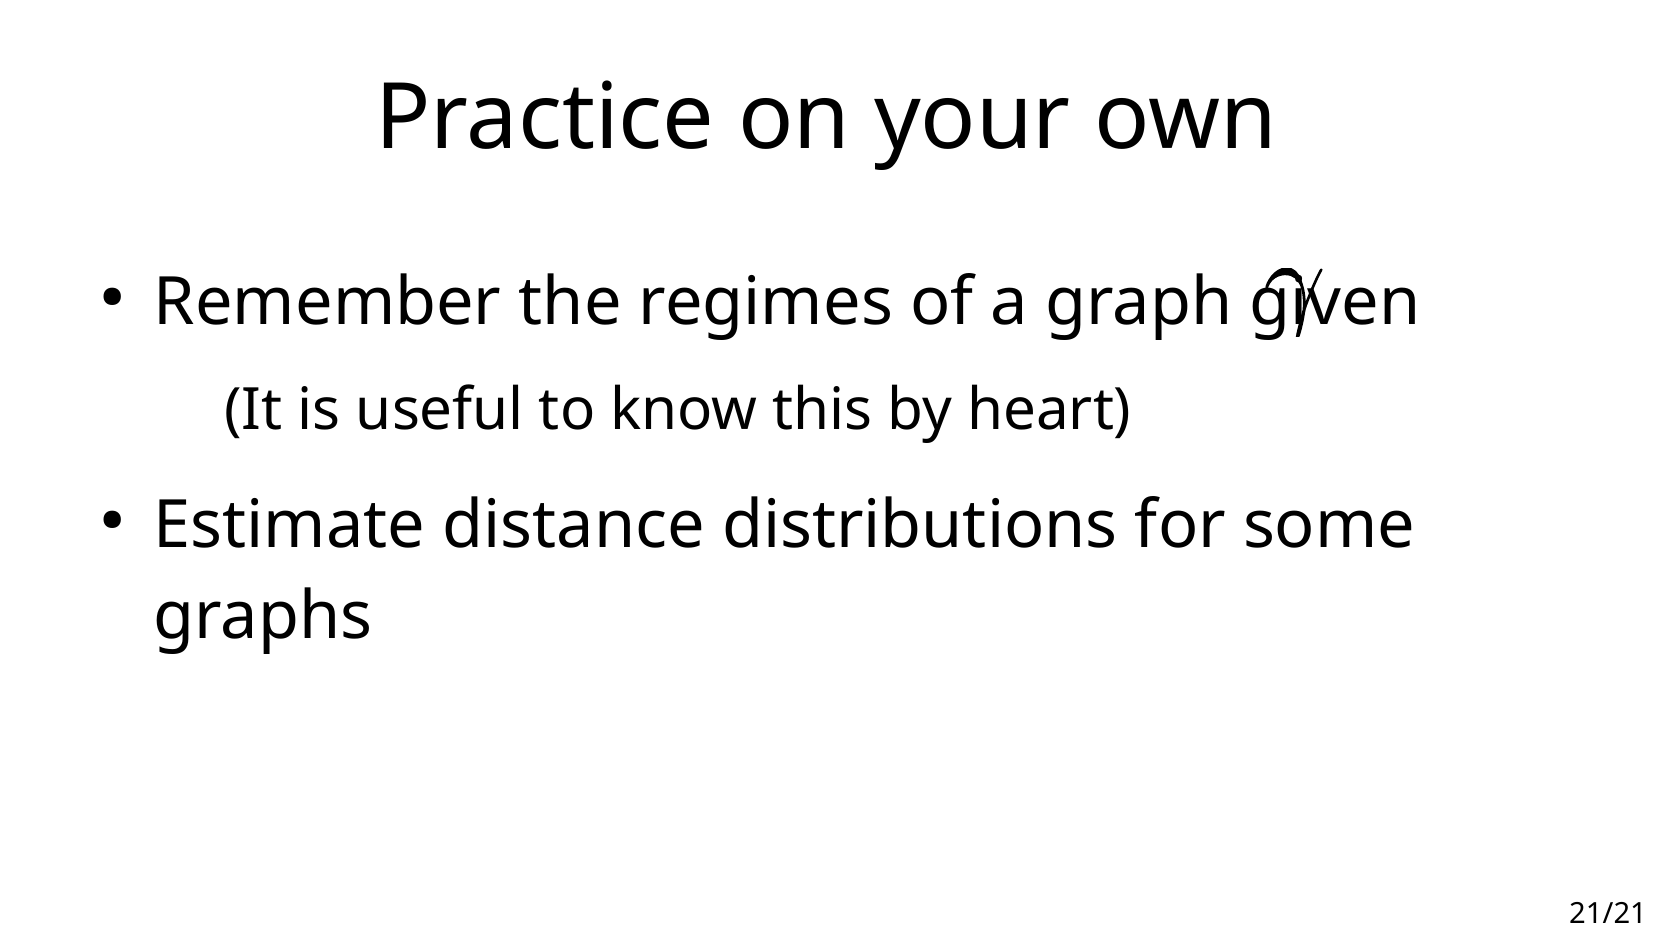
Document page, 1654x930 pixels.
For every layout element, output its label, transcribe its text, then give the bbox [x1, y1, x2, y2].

picture [1263, 268, 1326, 337]
title Practice on your own [82, 1, 1571, 225]
list Remember the regimes of a graph given (It is useful to know this by heart) Estimate distance distributions for some graphs [82, 252, 1571, 793]
